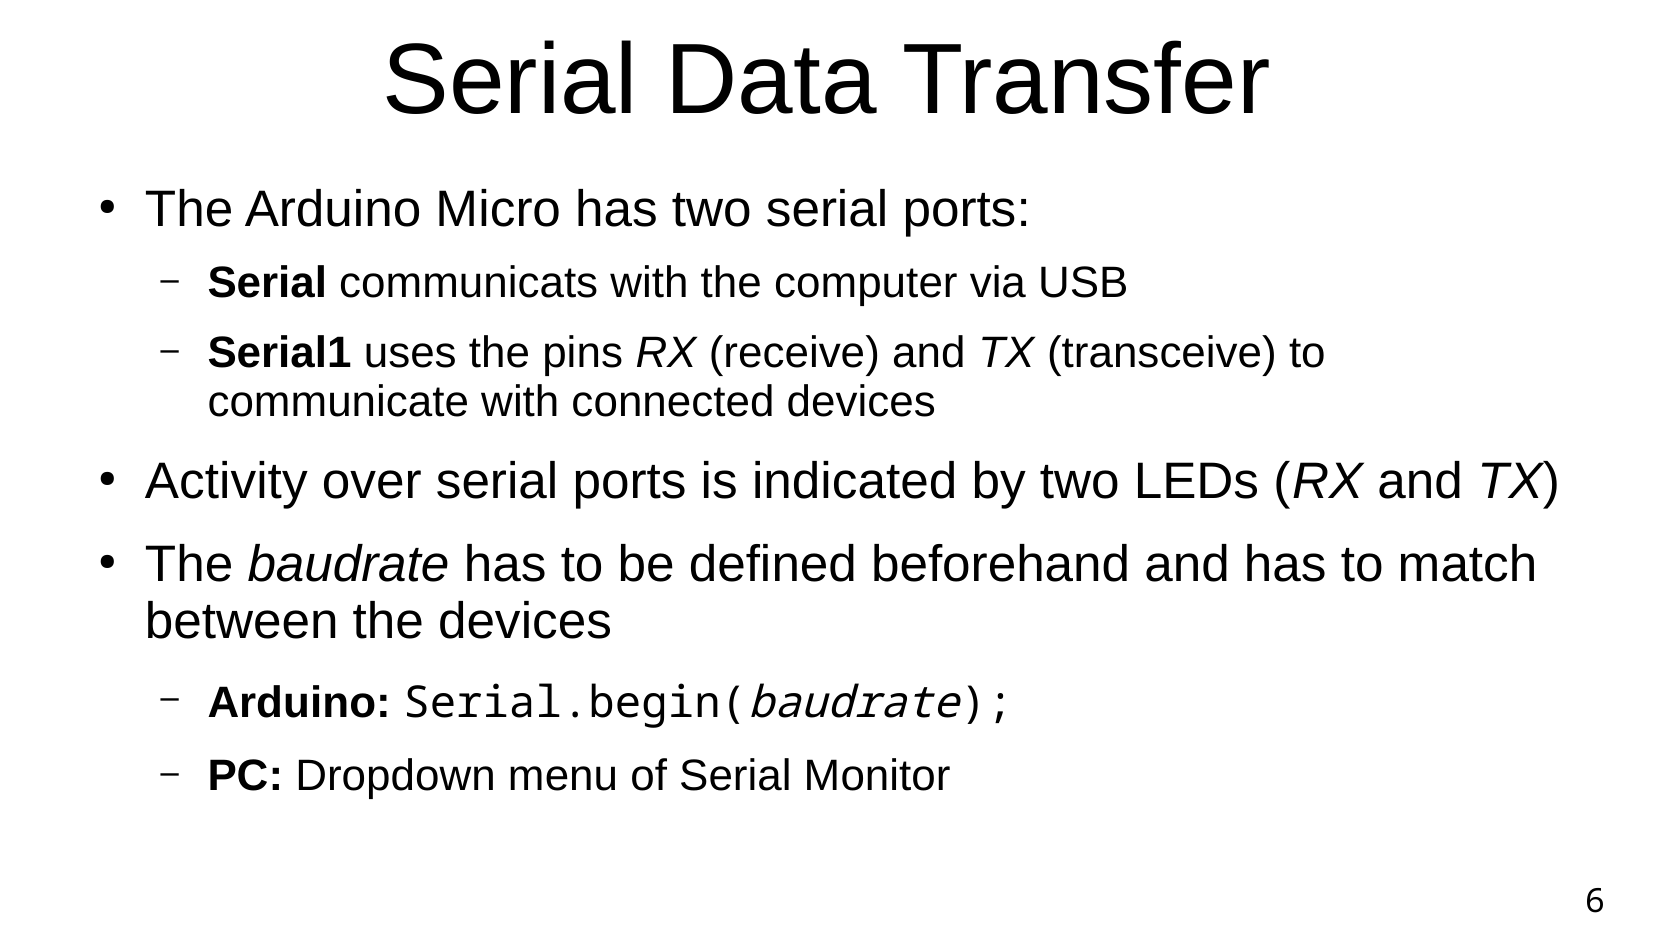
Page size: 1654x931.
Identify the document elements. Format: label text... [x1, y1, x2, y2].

title Serial Data Transfer [82, 1, 1571, 157]
list The Arduino Micro has two serial ports: Serial communicats with the computer via USB Serial1 uses the pins RX (receive) and TX (transceive) to communicate with connected devices Activity over serial ports is indicated by two LEDs (RX and TX) The baudrate has to be defined beforehand and has to match between the devices Arduino: Serial.begin(baudrate); PC: Dropdown menu of Serial Monitor [82, 180, 1571, 811]
